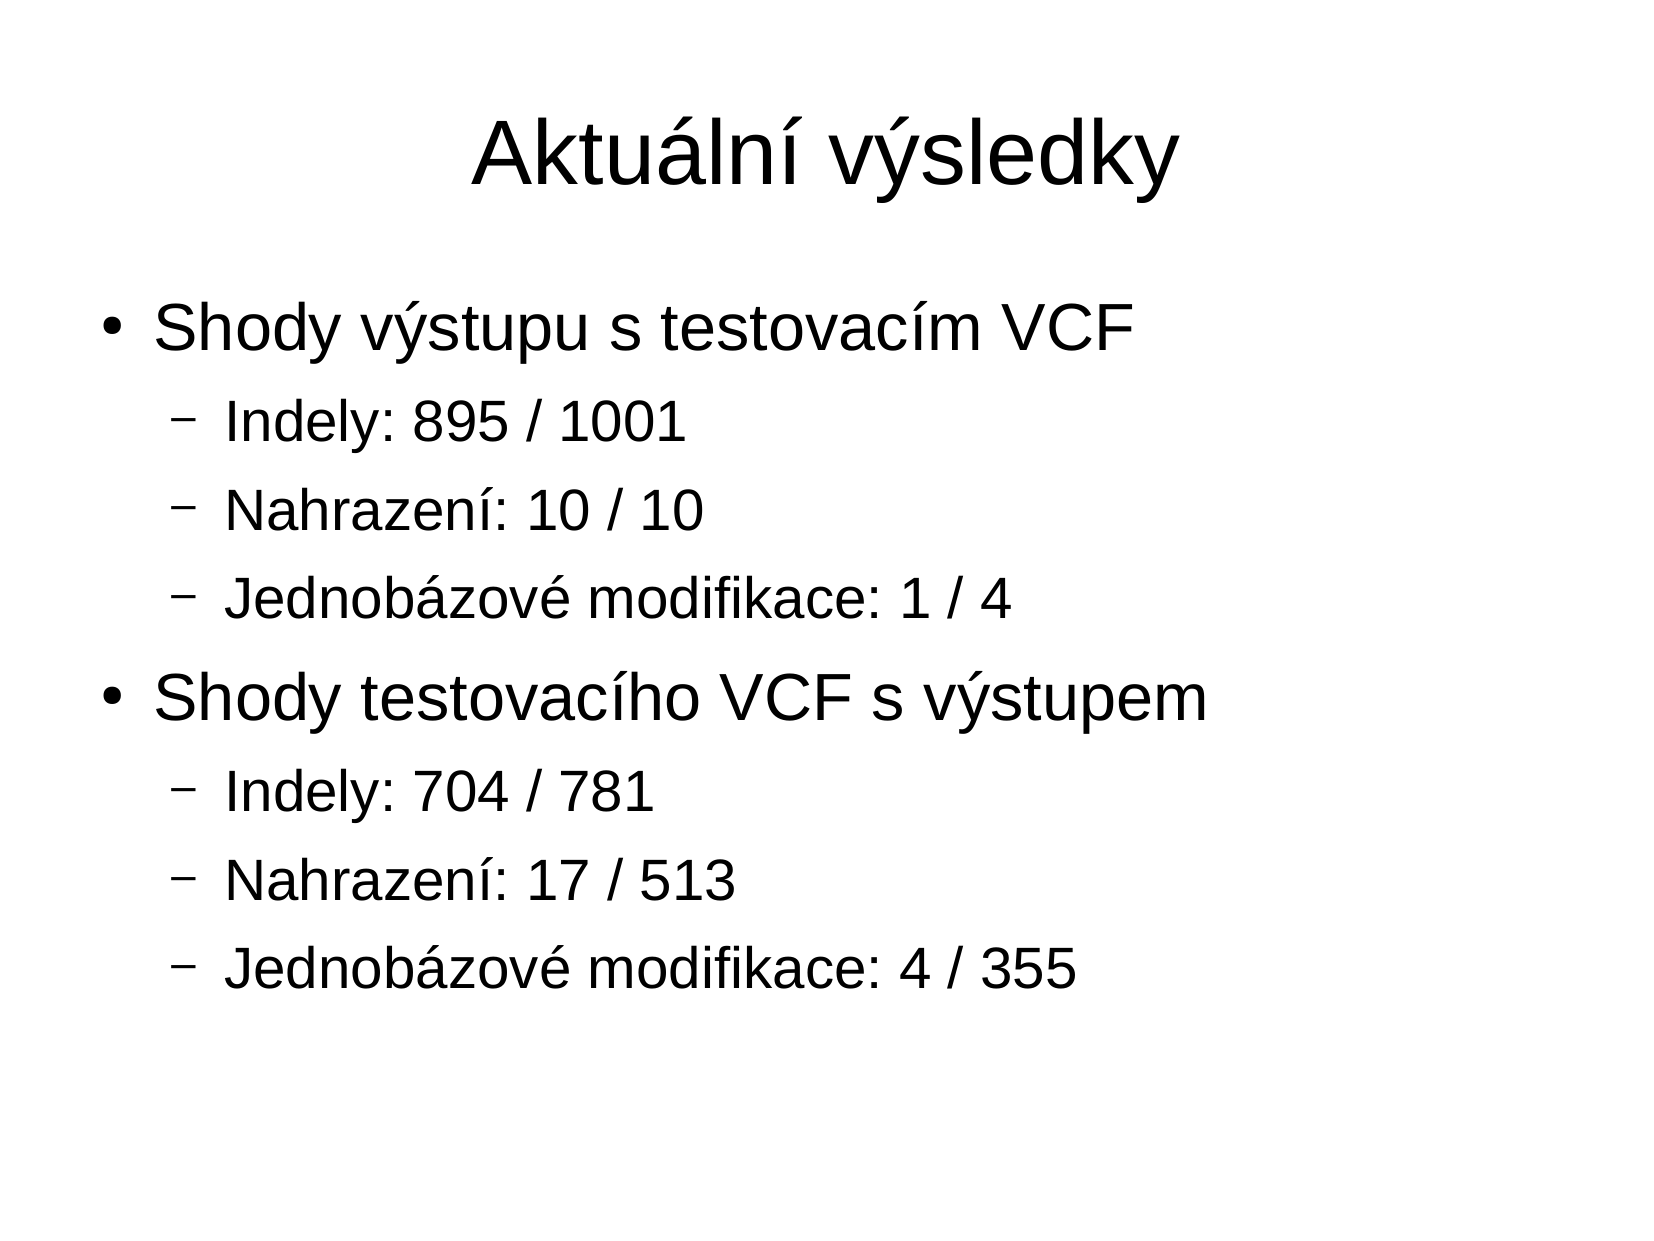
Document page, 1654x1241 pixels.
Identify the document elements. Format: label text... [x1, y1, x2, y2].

list Shody výstupu s testovacím VCF Indely: 895 / 1001 Nahrazení: 10 / 10 Jednobázové modifikace: 1 / 4 Shody testovacího VCF s výstupem Indely: 704 / 781 Nahrazení: 17 / 513 Jednobázové modifikace: 4 / 355 [82, 290, 1571, 1010]
title Aktuální výsledky [82, 49, 1571, 257]
